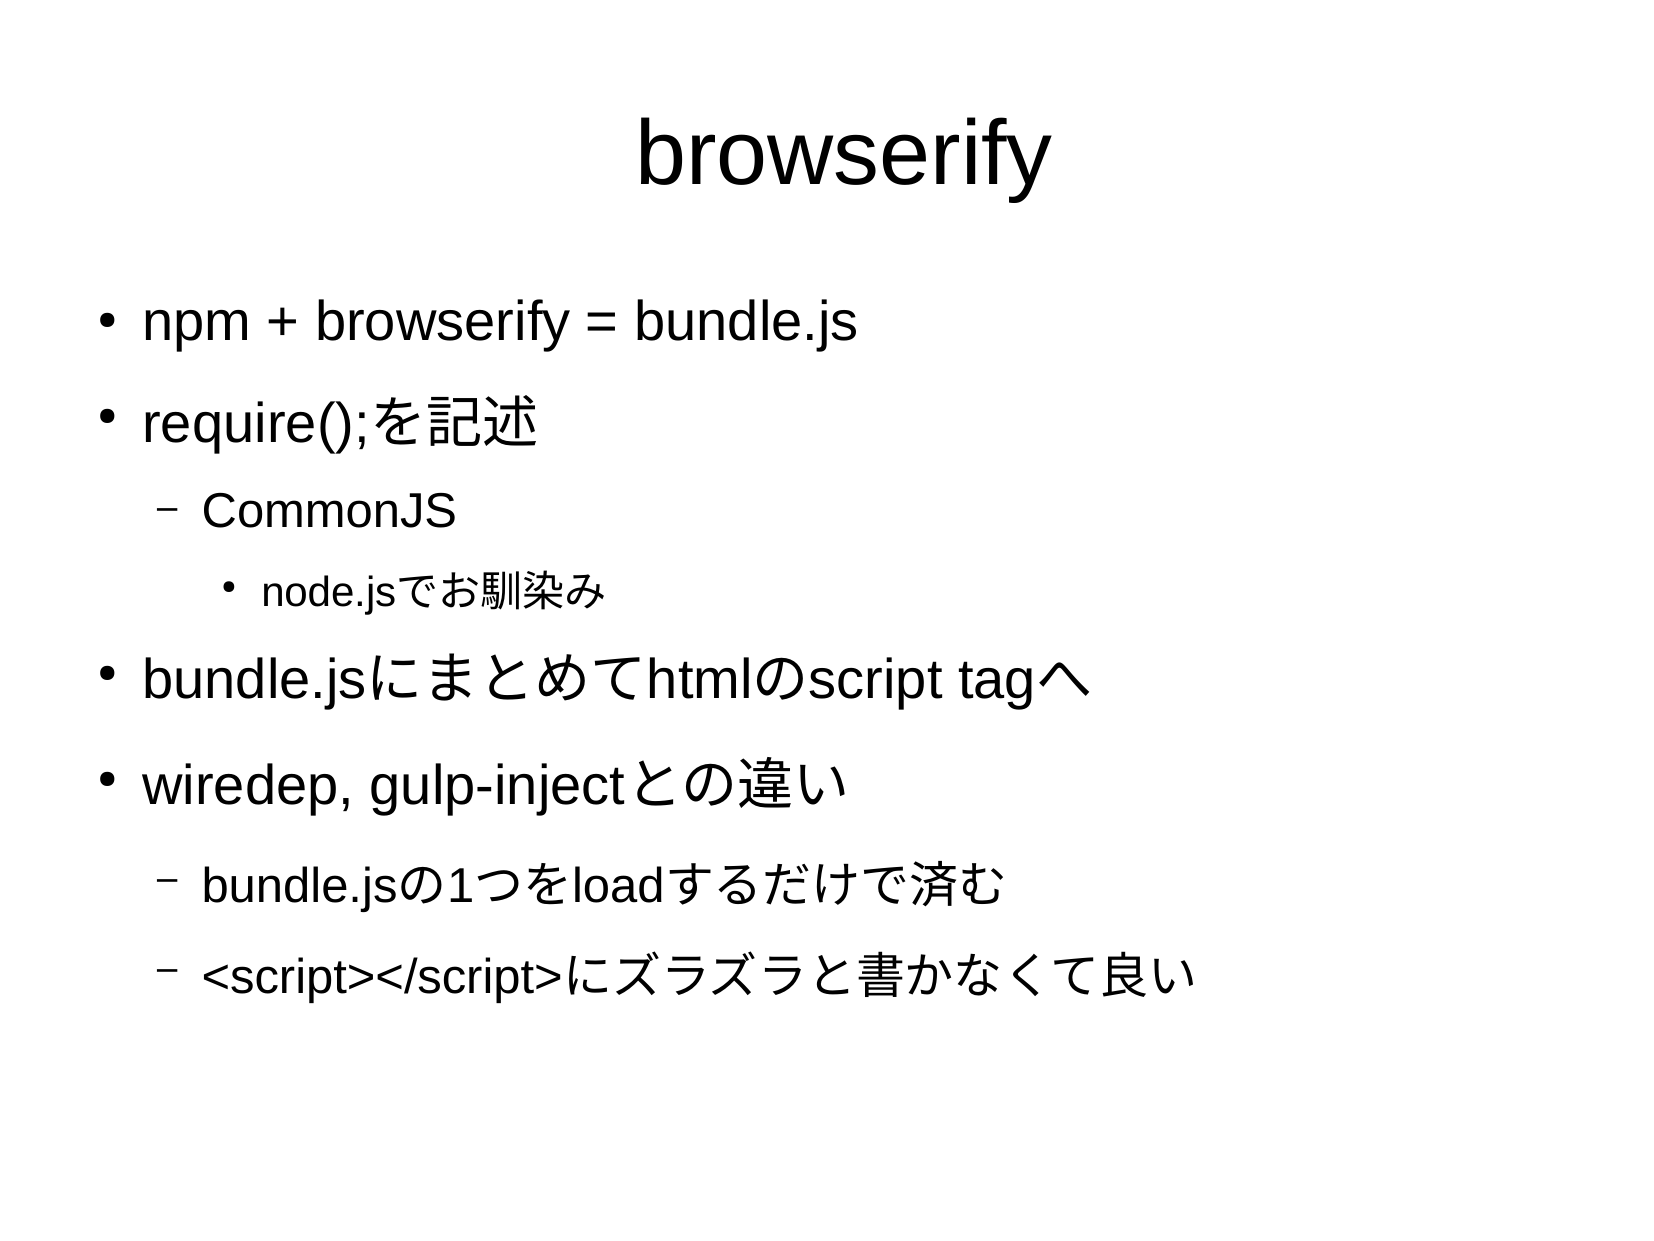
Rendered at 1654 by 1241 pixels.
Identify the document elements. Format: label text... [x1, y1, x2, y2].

title browserify [82, 49, 1571, 257]
list npm + browserify = bundle.js require();を記述 CommonJS node.jsでお馴染み bundle.jsにまとめてhtmlのscript tagへ wiredep, gulp-injectとの違い bundle.jsの1つをloadするだけで済む <script></script>にズラズラと書かなくて良い [82, 290, 1571, 1010]
